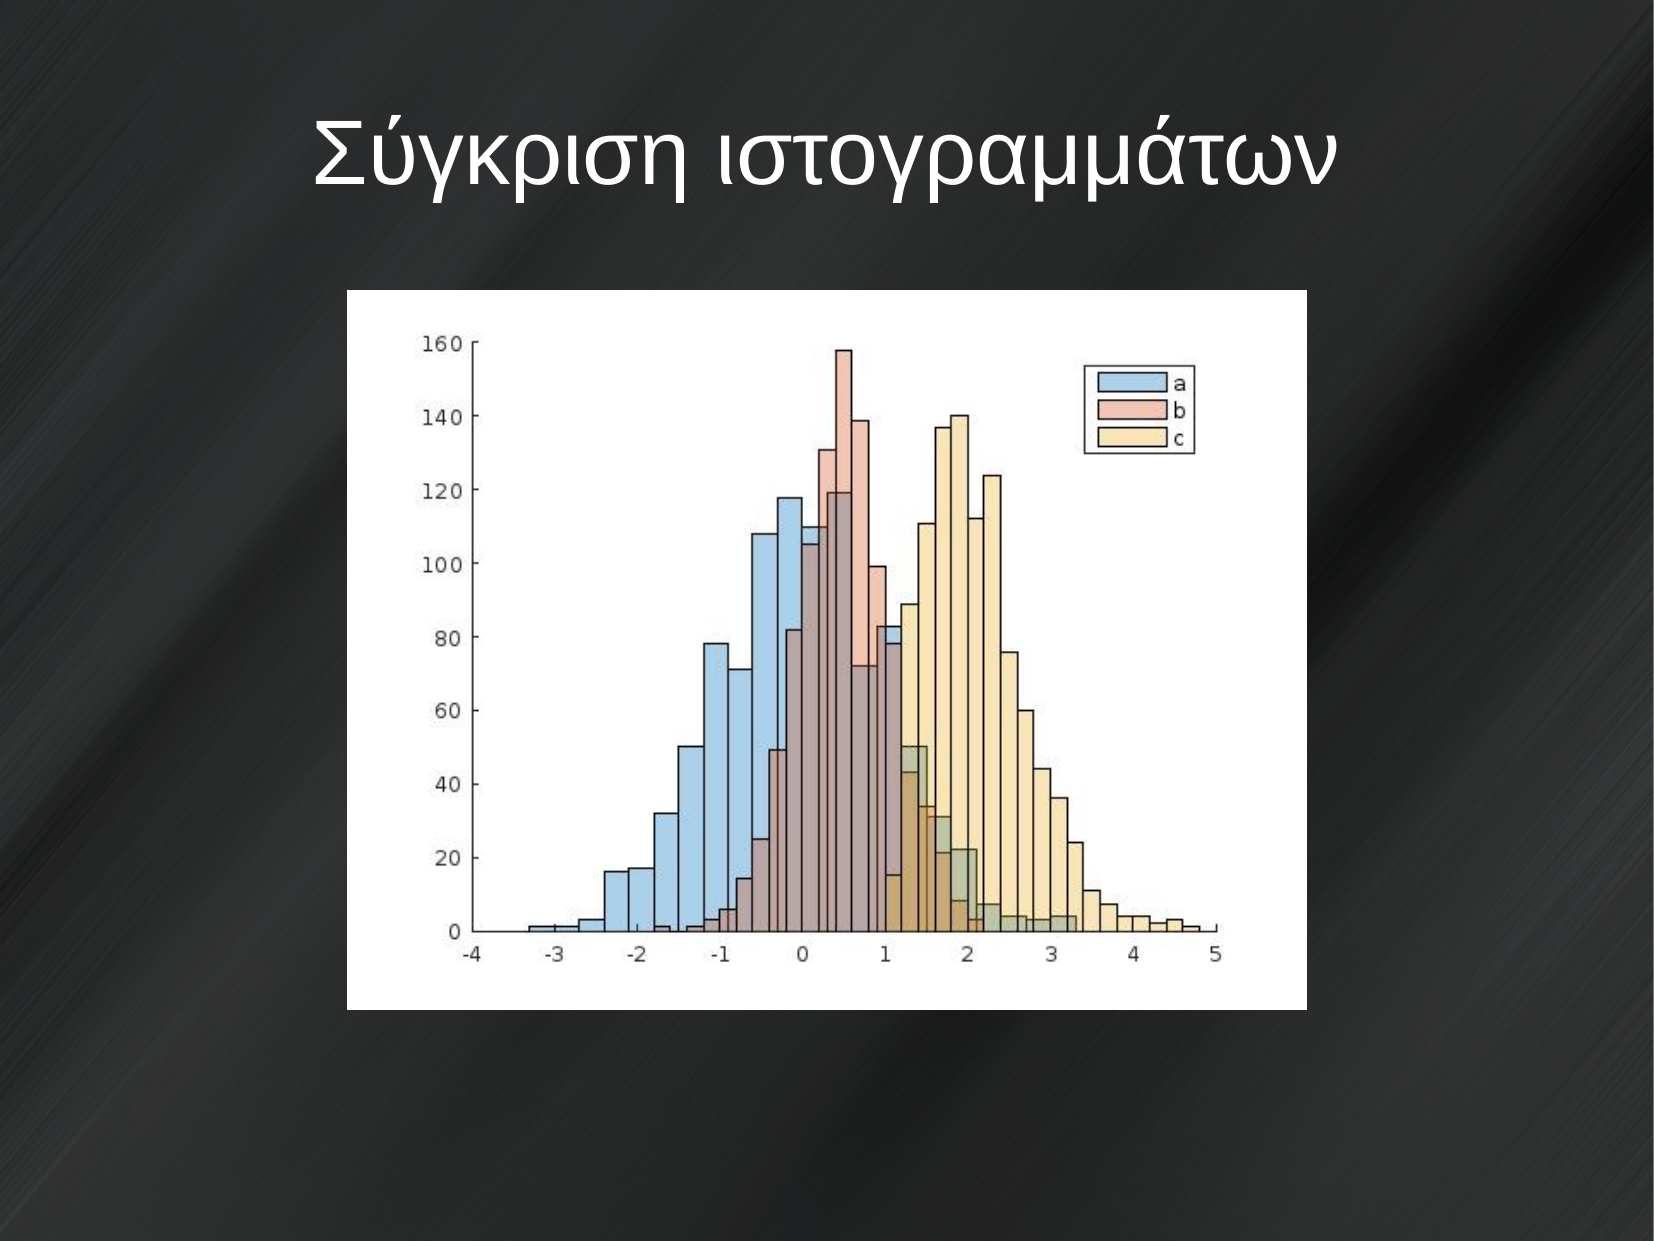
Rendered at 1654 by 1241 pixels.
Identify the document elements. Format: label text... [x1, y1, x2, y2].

picture [0, 0, 1654, 1241]
title Σύγκριση ιστογραμμάτων [82, 49, 1571, 257]
